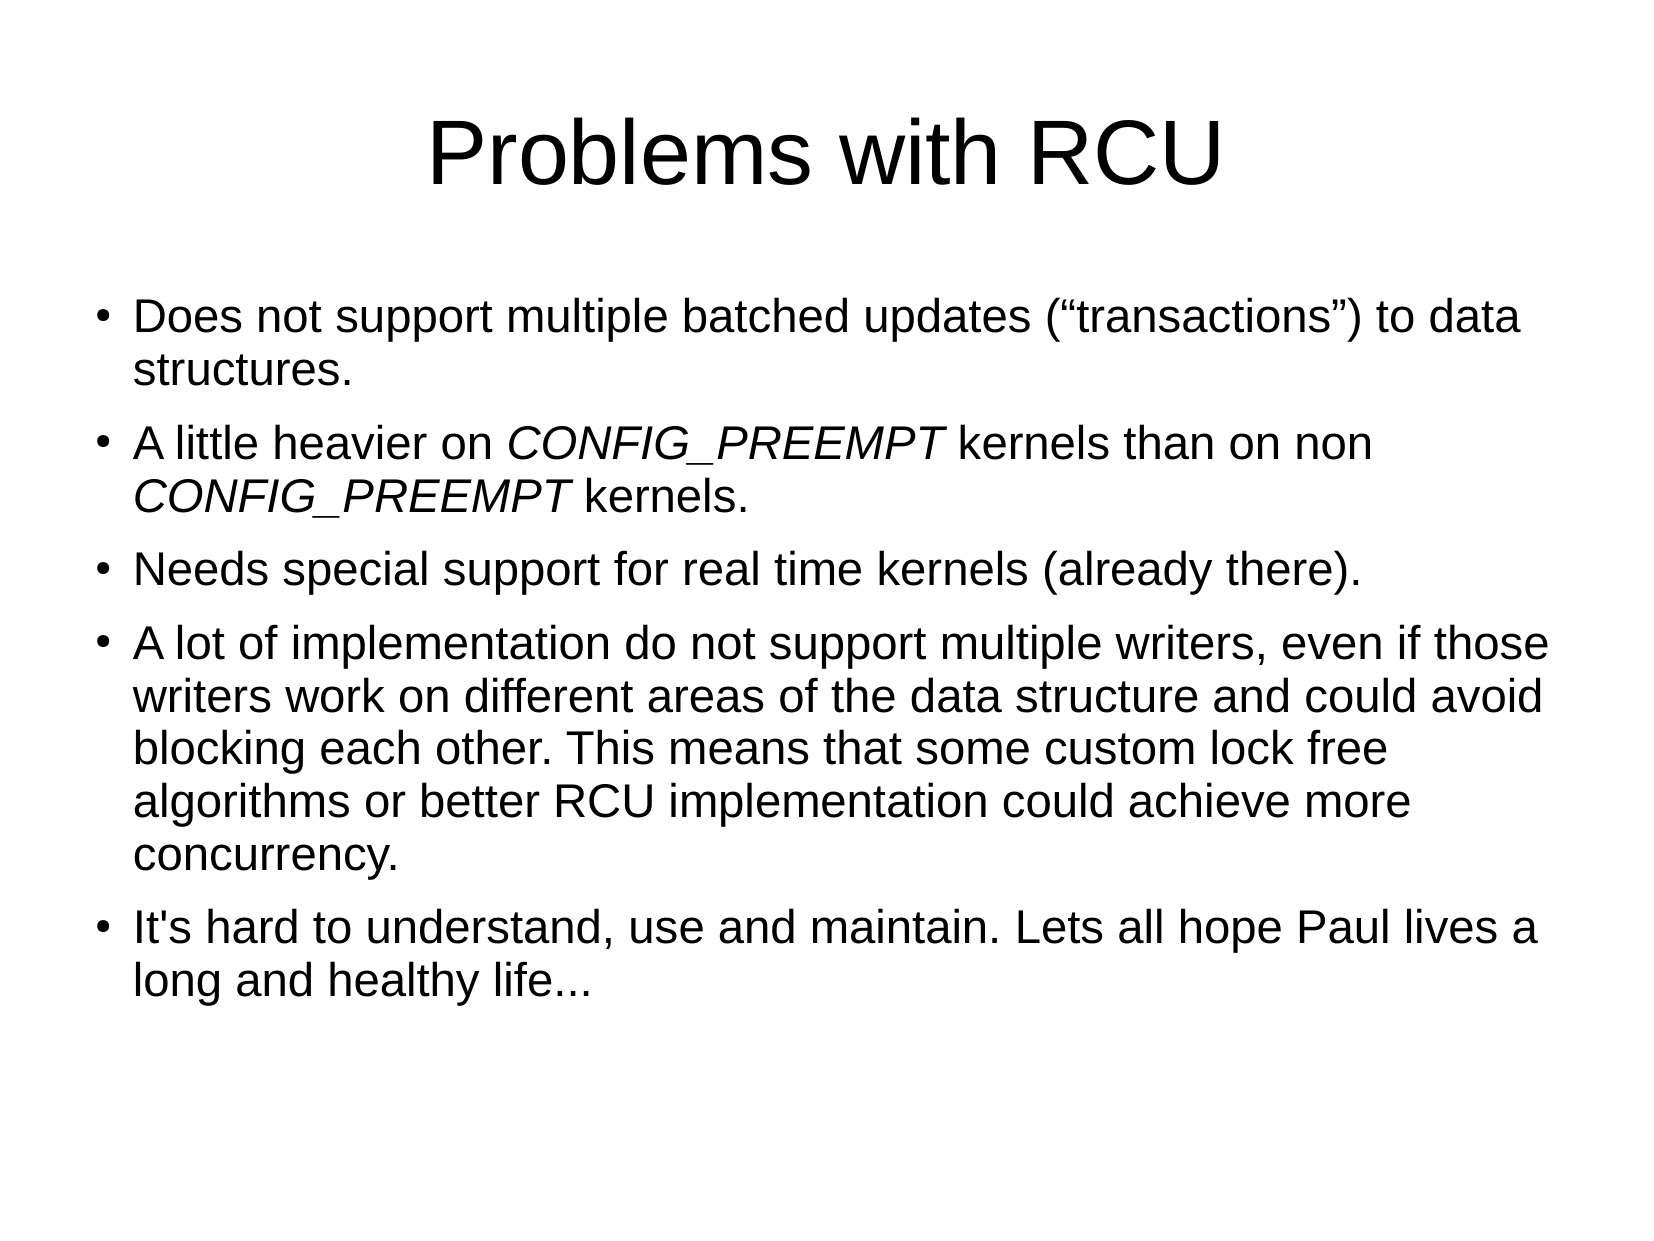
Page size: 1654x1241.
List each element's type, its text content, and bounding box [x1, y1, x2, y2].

list Does not support multiple batched updates (“transactions”) to data structures. A little heavier on CONFIG_PREEMPT kernels than on non CONFIG_PREEMPT kernels. Needs special support for real time kernels (already there). A lot of implementation do not support multiple writers, even if those writers work on different areas of the data structure and could avoid blocking each other. This means that some custom lock free algorithms or better RCU implementation could achieve more concurrency. It's hard to understand, use and maintain. Lets all hope Paul lives a long and healthy life... [82, 290, 1571, 1010]
title Problems with RCU [82, 49, 1571, 257]
